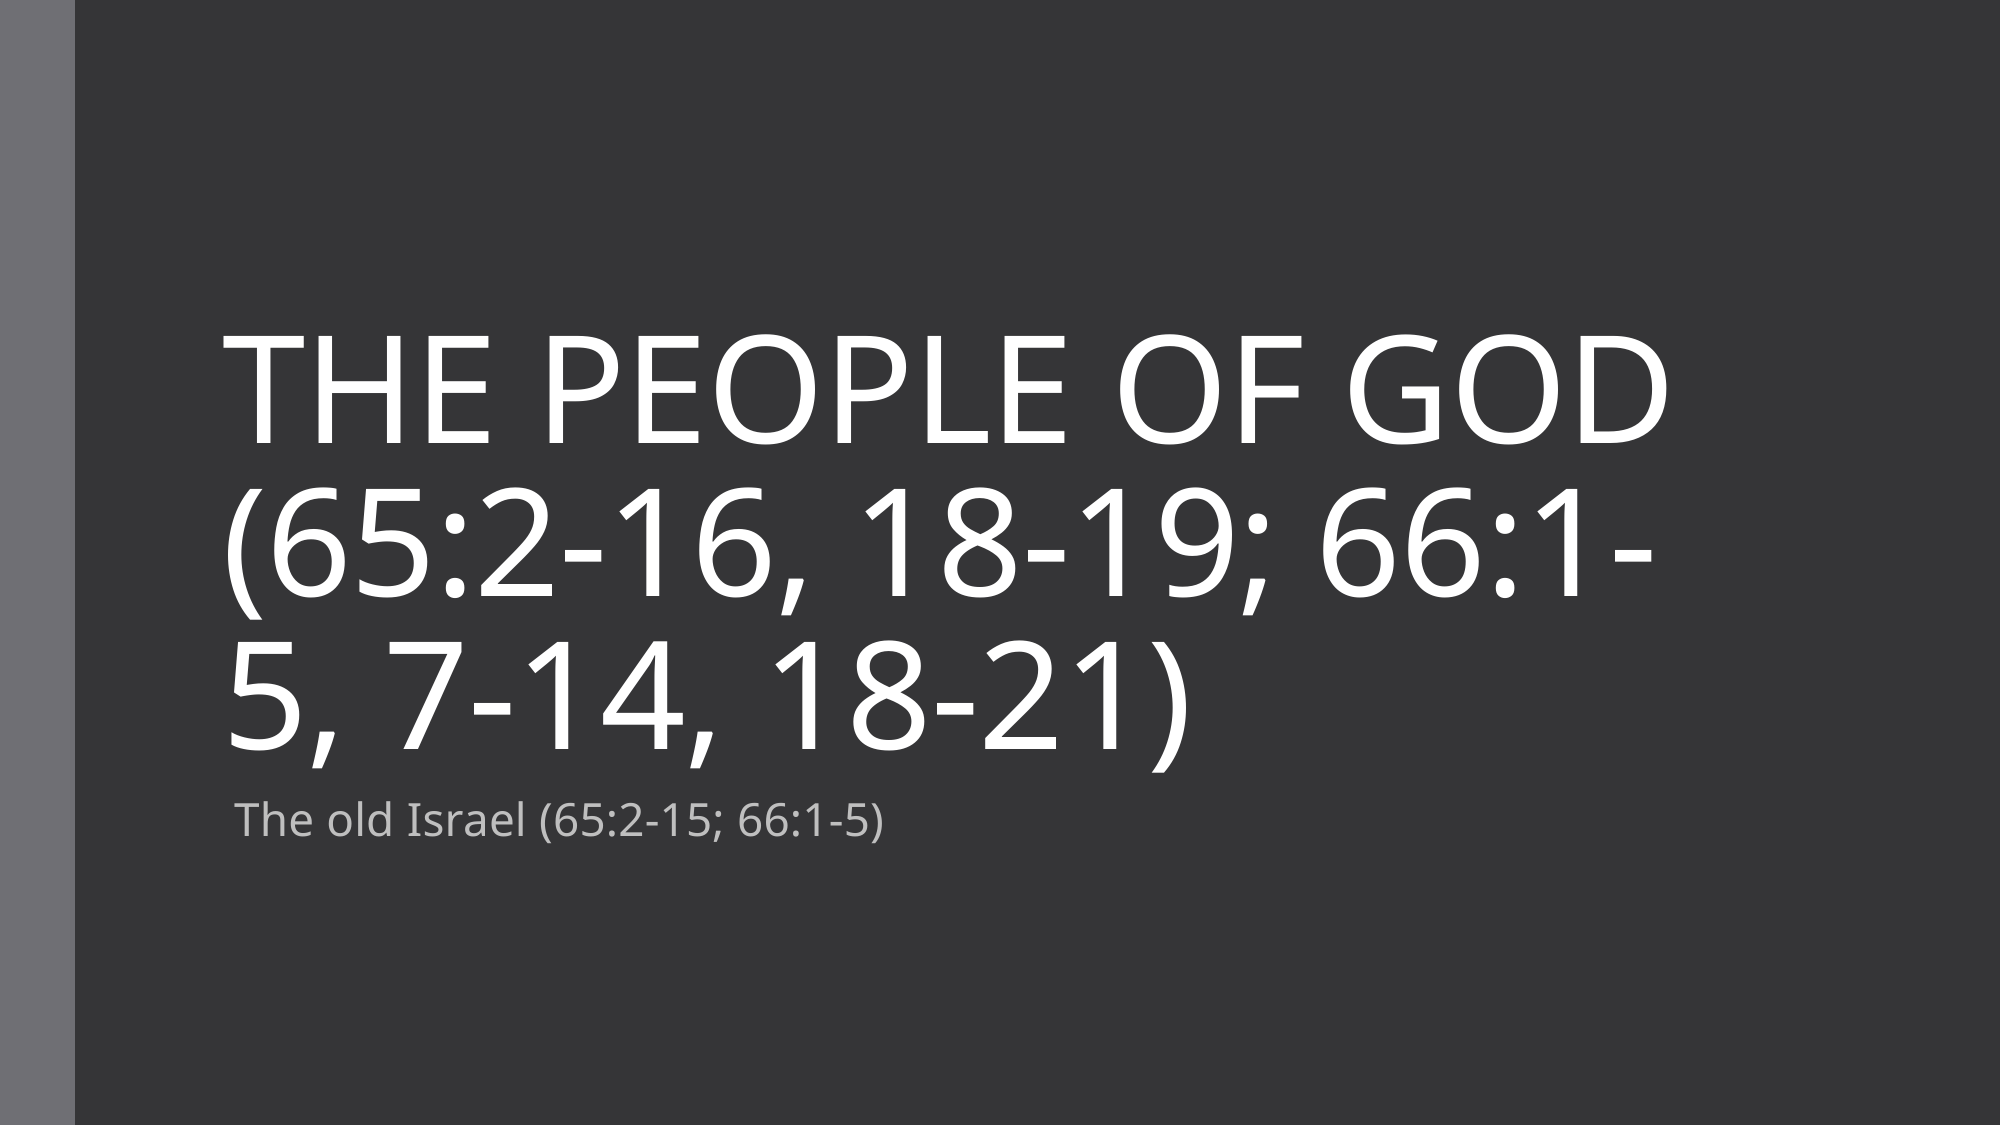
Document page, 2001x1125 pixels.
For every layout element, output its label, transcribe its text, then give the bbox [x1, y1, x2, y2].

subtitle The old Israel (65:2-15; 66:1-5) [206, 787, 1752, 1066]
title THE PEOPLE OF GOD (65:2-16, 18-19; 66:1-5, 7-14, 18-21) [206, 124, 1752, 787]
